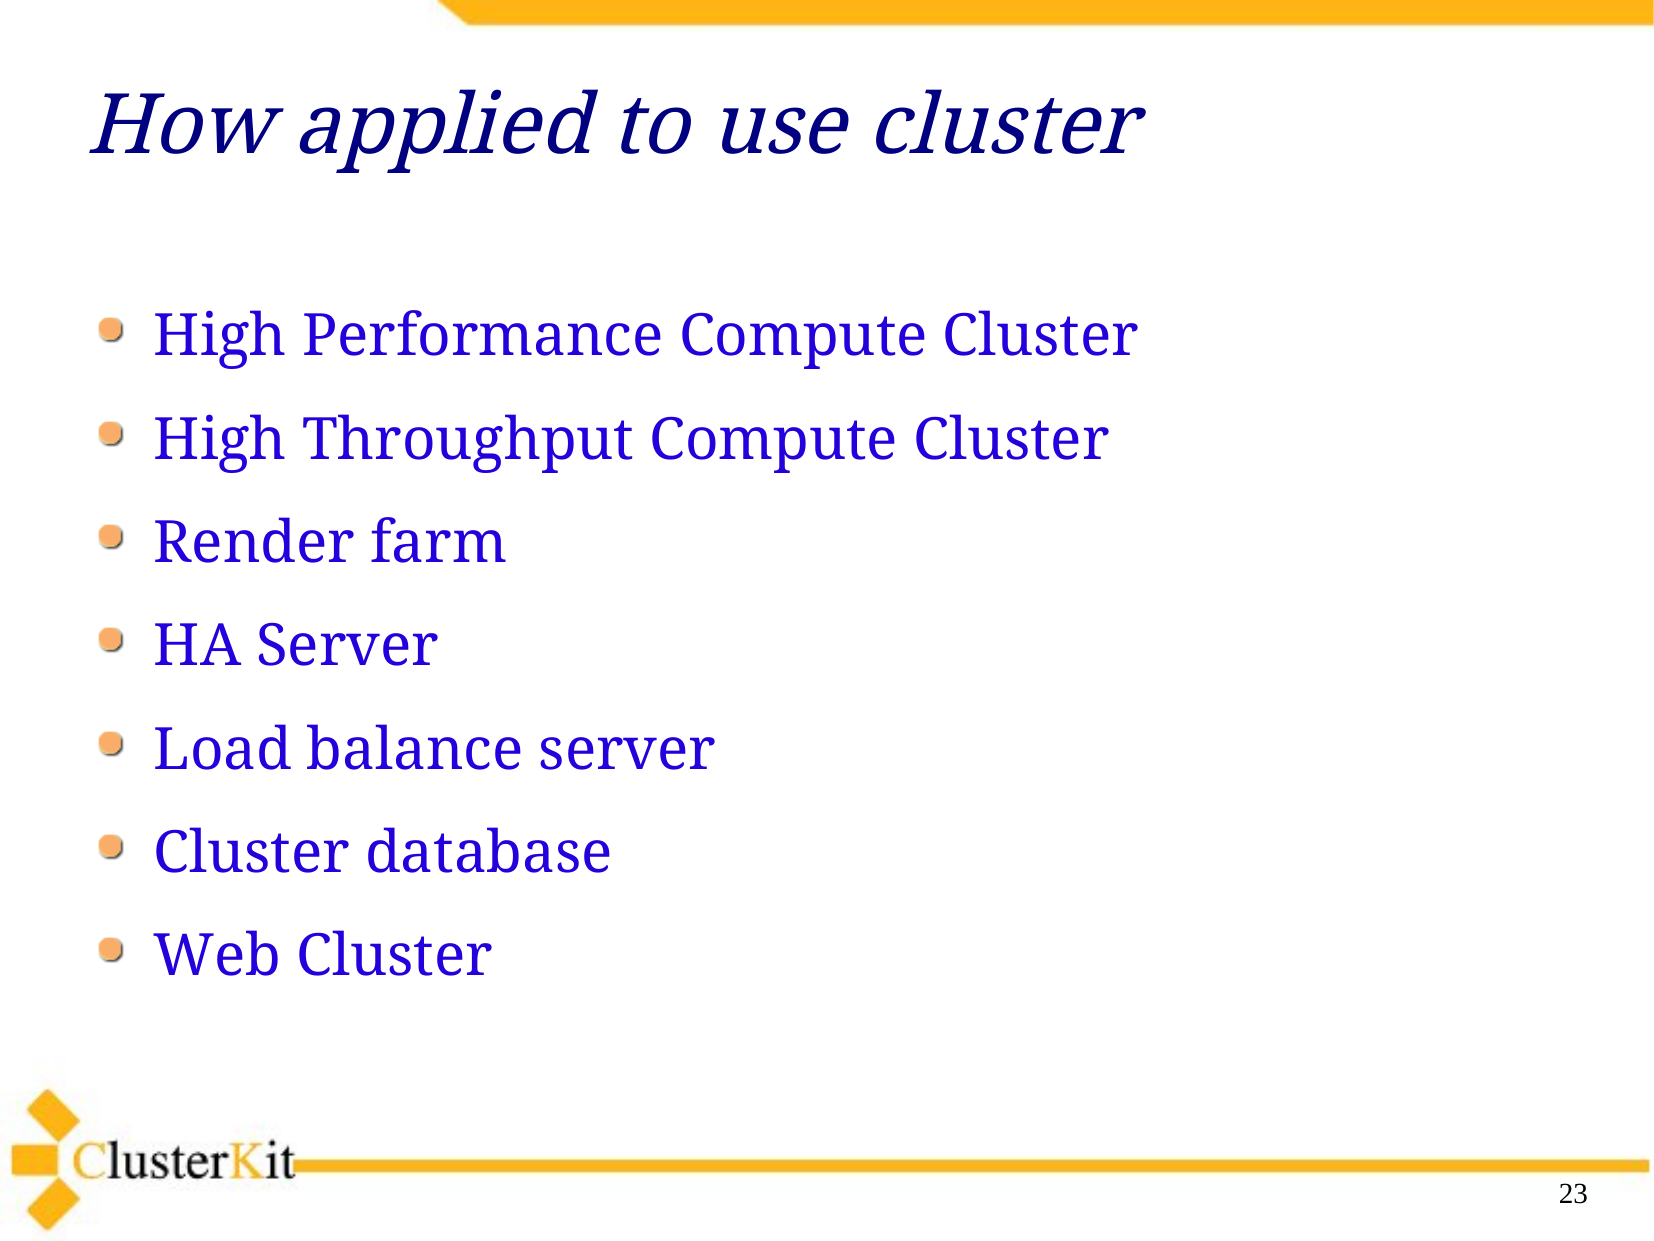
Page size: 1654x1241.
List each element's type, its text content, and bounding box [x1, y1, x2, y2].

list High Performance Compute Cluster High Throughput Compute Cluster Render farm HA Server Load balance server Cluster database Web Cluster [82, 289, 1571, 1108]
picture [0, 0, 1654, 1241]
title How applied to use cluster [71, 20, 1560, 228]
